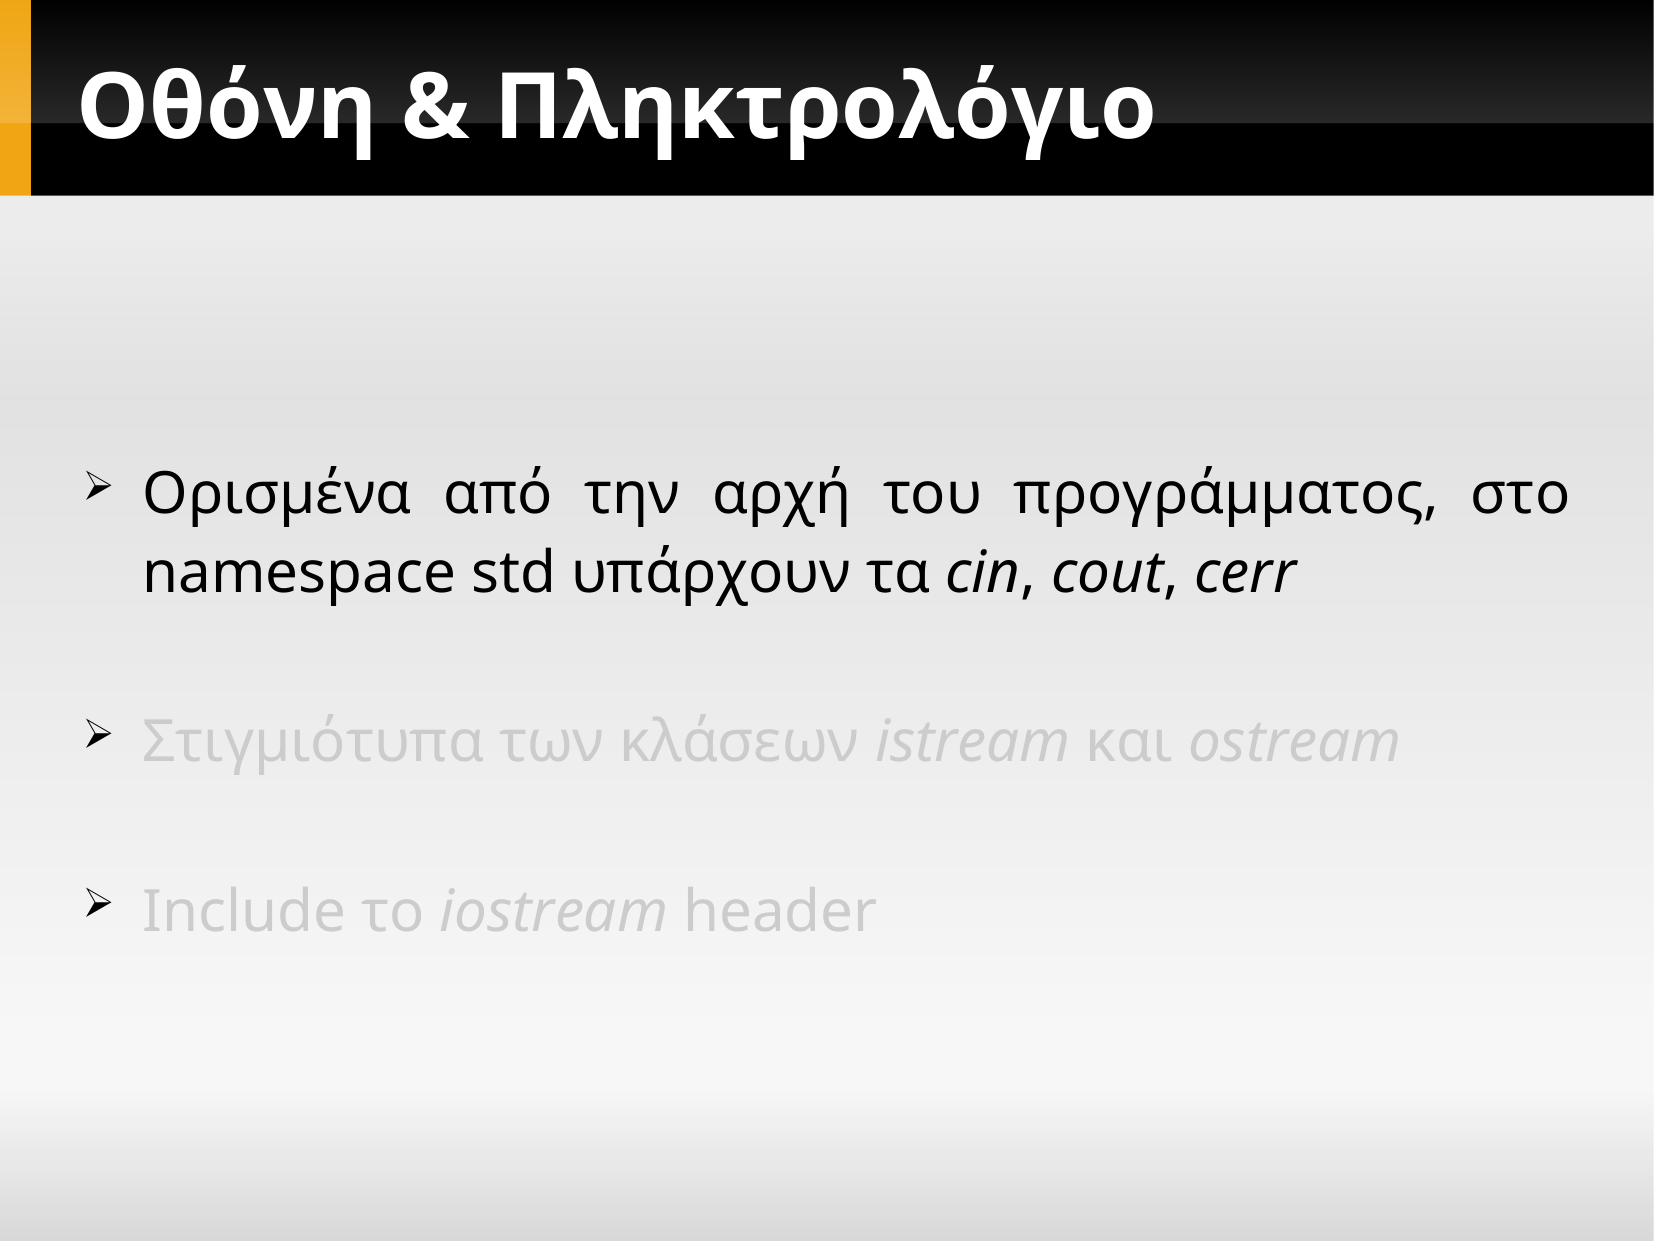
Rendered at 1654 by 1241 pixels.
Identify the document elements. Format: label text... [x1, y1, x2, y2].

picture [0, 0, 1654, 1241]
subtitle Ορισμένα από την αρχή του προγράμματος, στο namespace std υπάρχουν τα cin, cout, cerr Στιγμιότυπα των κλάσεων istream και ostream Include το iostream header [82, 297, 1571, 1102]
title Οθόνη & Πληκτρολόγιο [76, 0, 1565, 208]
